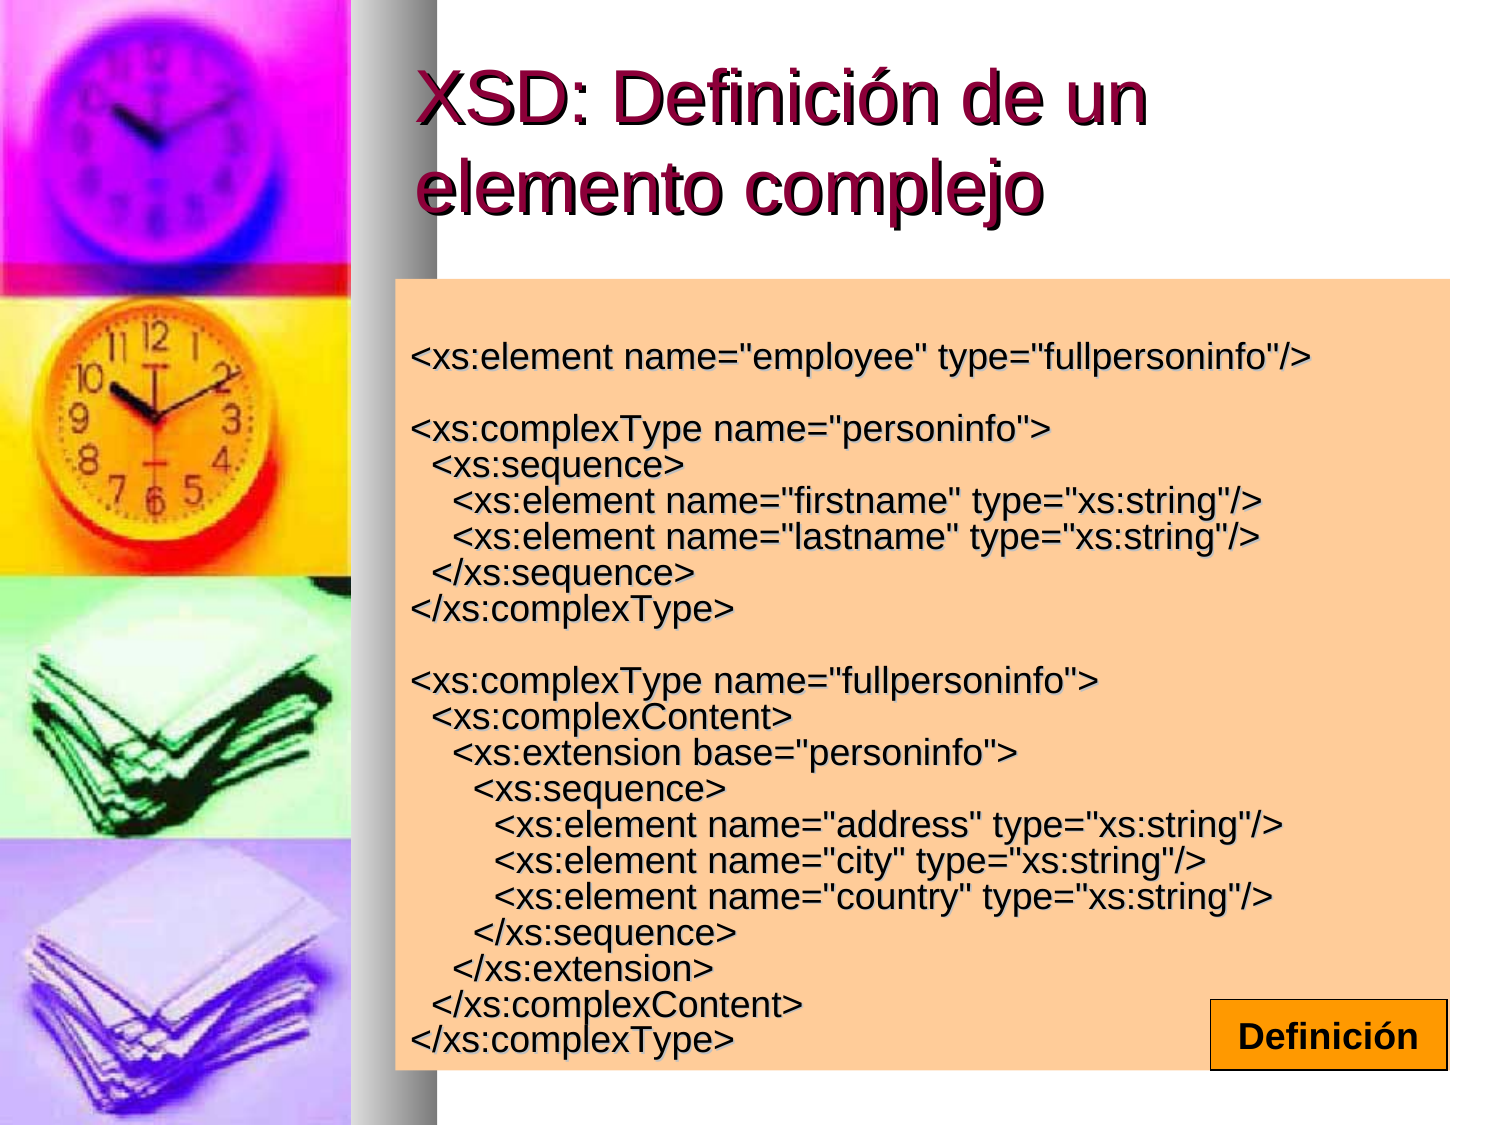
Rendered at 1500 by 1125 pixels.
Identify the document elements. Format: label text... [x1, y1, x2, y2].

text_box Definición [1210, 999, 1447, 1071]
picture [0, 0, 351, 1125]
title XSD: Definición de un elemento complejo [399, 37, 1450, 238]
list <xs:element name="employee" type="fullpersoninfo"/> <xs:complexType name="personinfo"> <xs:sequence> <xs:element name="firstname" type="xs:string"/> <xs:element name="lastname" type="xs:string"/> </xs:sequence> </xs:complexType> <xs:complexType name="fullpersoninfo"> <xs:complexContent> <xs:extension base="personinfo"> <xs:sequence> <xs:element name="address" type="xs:string"/> <xs:element name="city" type="xs:string"/> <xs:element name="country" type="xs:string"/> </xs:sequence> </xs:extension> </xs:complexContent> </xs:complexType> [395, 278, 1450, 1071]
